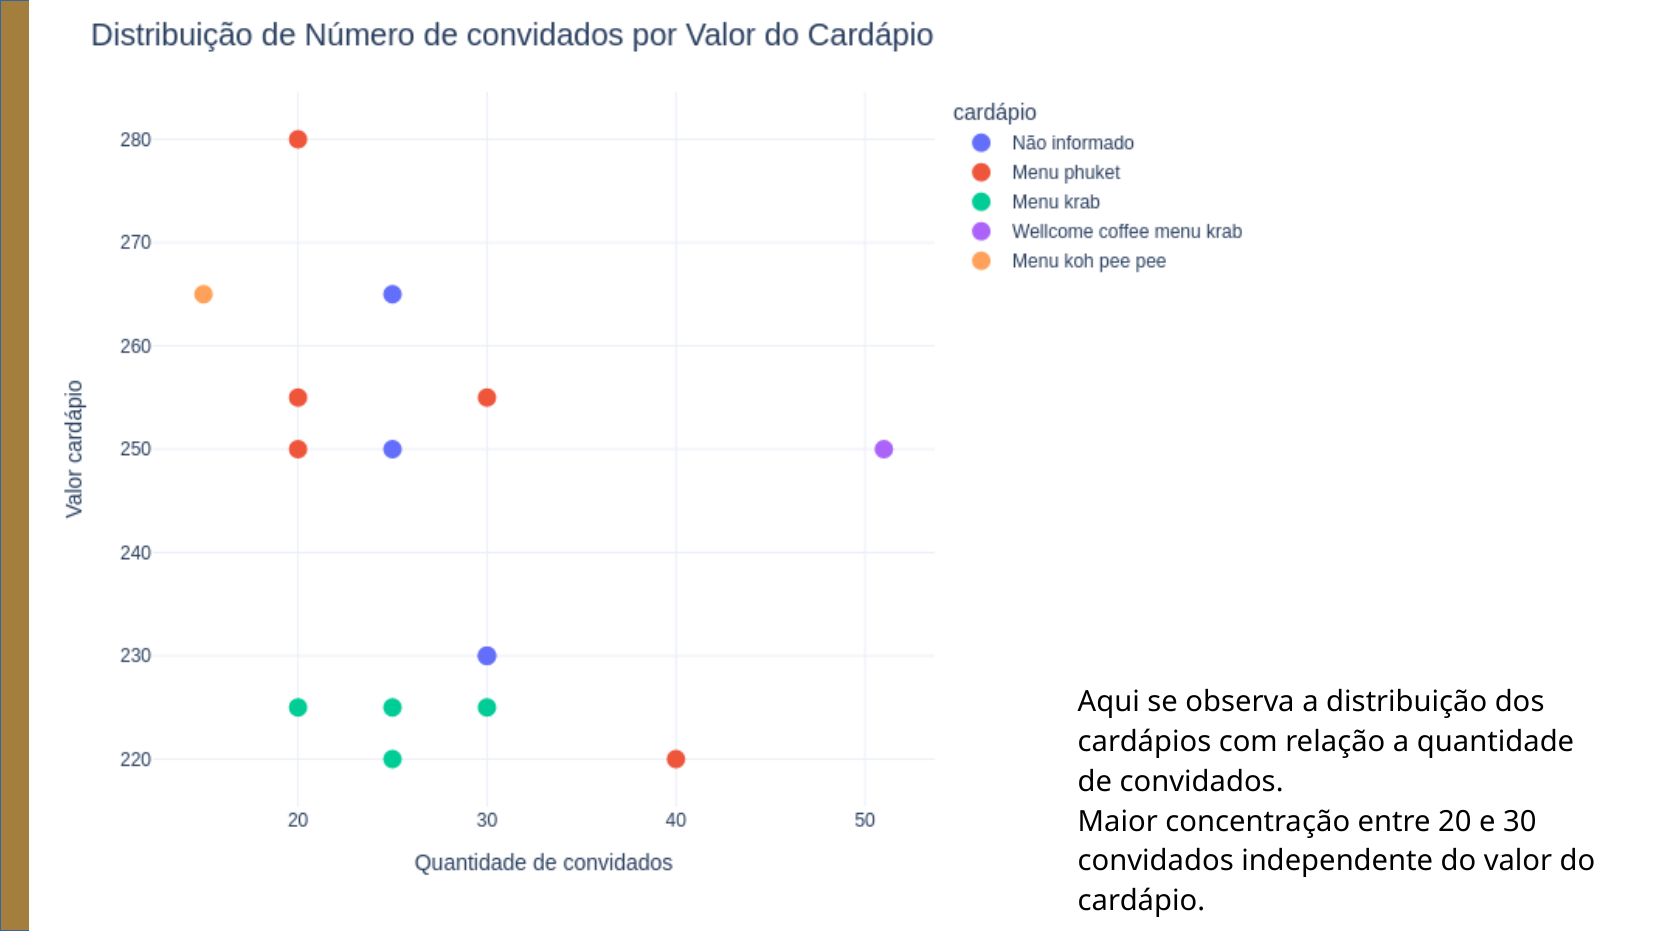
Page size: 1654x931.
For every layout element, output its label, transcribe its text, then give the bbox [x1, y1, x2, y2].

picture [29, 0, 1270, 931]
text_box [0, 0, 29, 931]
text_box Aqui se observa a distribuição dos cardápios com relação a quantidade de convidados. Maior concentração entre 20 e 30 convidados independente do valor do cardápio. [1062, 673, 1625, 831]
